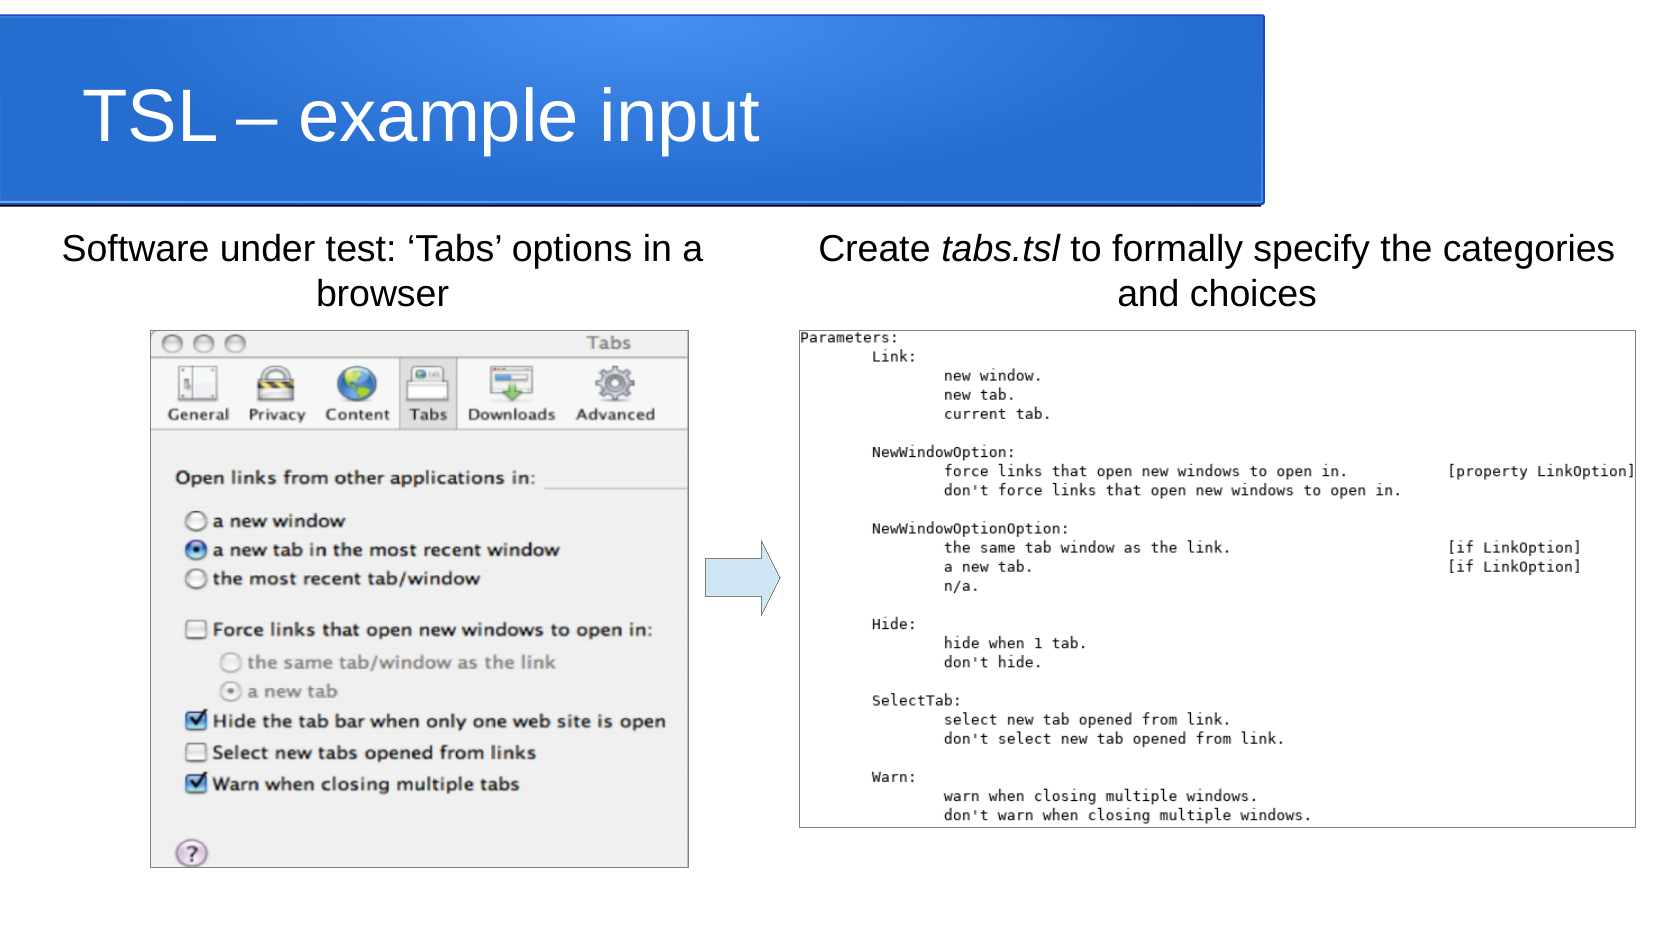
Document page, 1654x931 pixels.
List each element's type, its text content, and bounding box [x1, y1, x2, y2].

list Software under test: ‘Tabs’ options in a browser [15, 224, 751, 764]
text_box [705, 540, 781, 616]
title TSL – example input [82, 35, 1235, 189]
picture [799, 330, 1636, 828]
picture [150, 330, 689, 868]
list Create tabs.tsl to formally specify the categories and choices [799, 224, 1636, 329]
